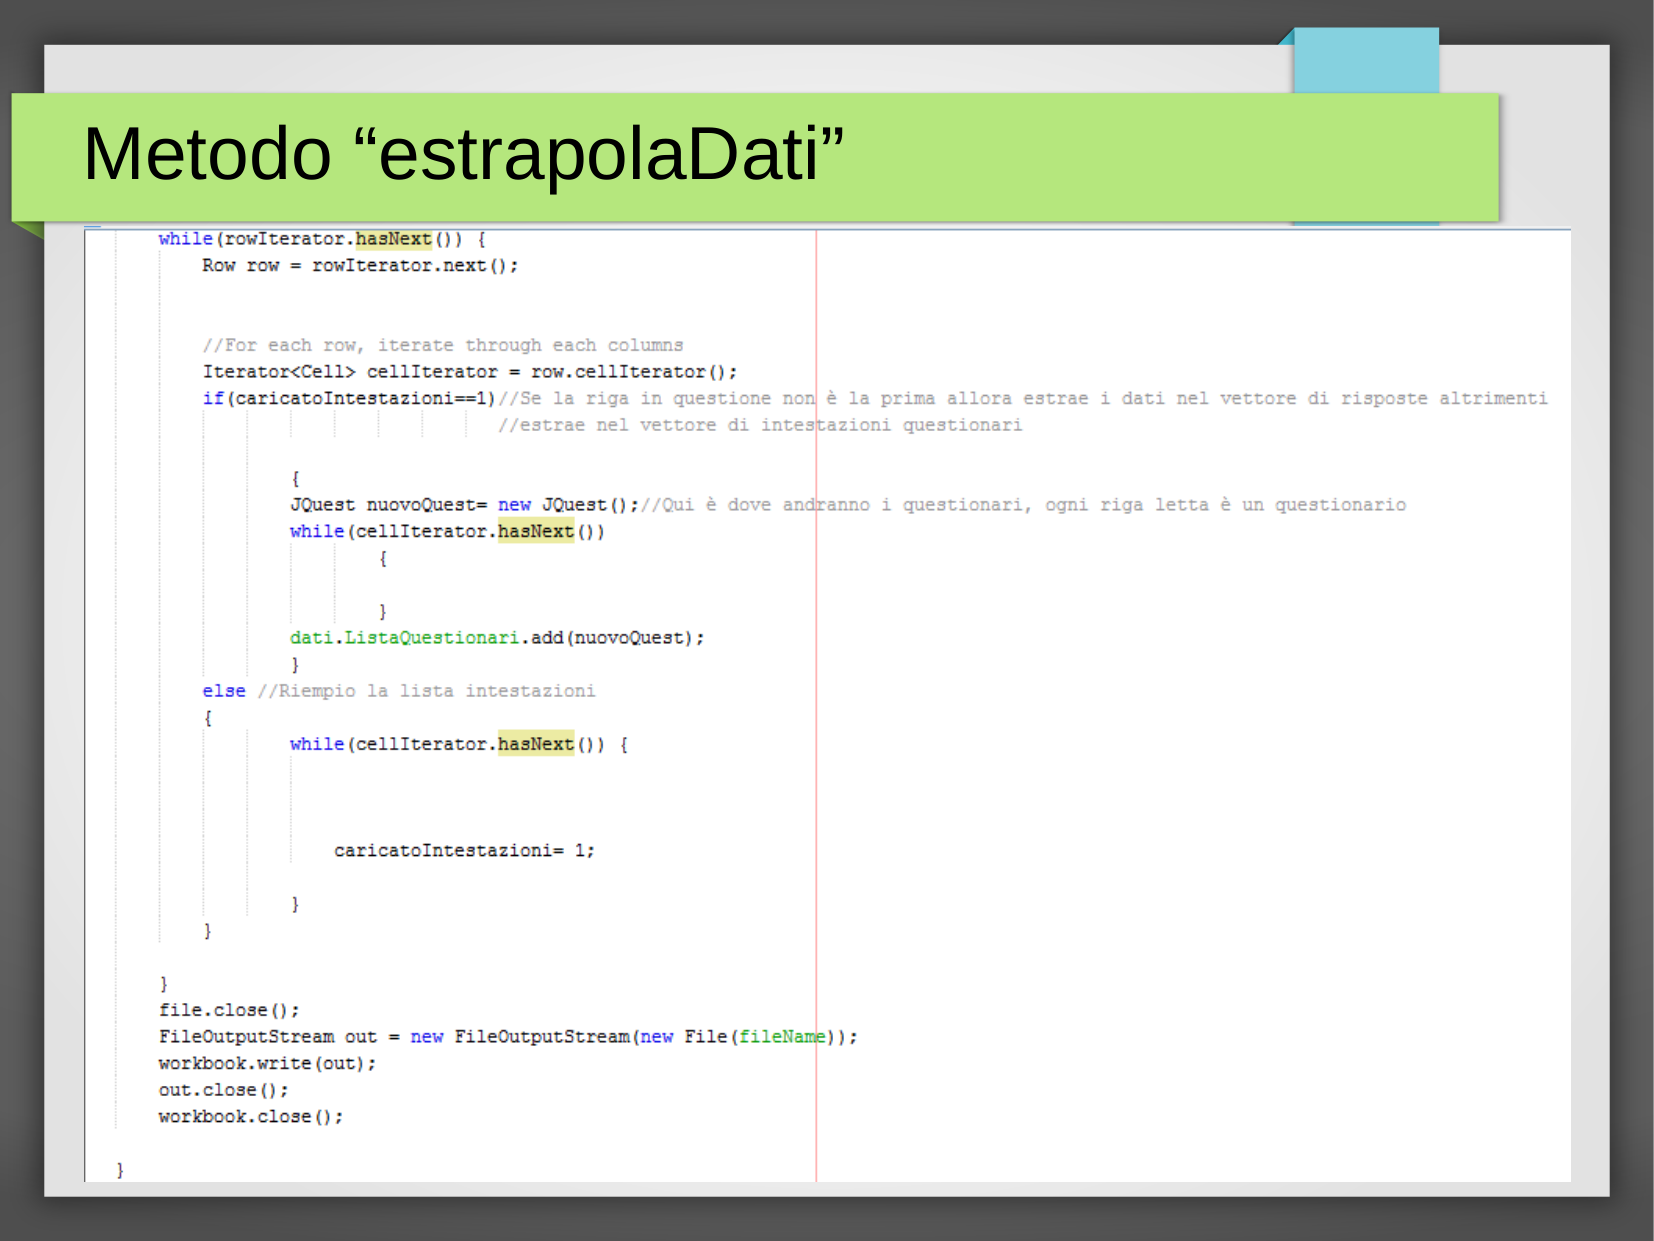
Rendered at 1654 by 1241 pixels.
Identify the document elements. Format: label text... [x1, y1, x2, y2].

title Metodo “estrapolaDati” [82, 94, 1264, 213]
picture [0, 0, 1654, 1241]
